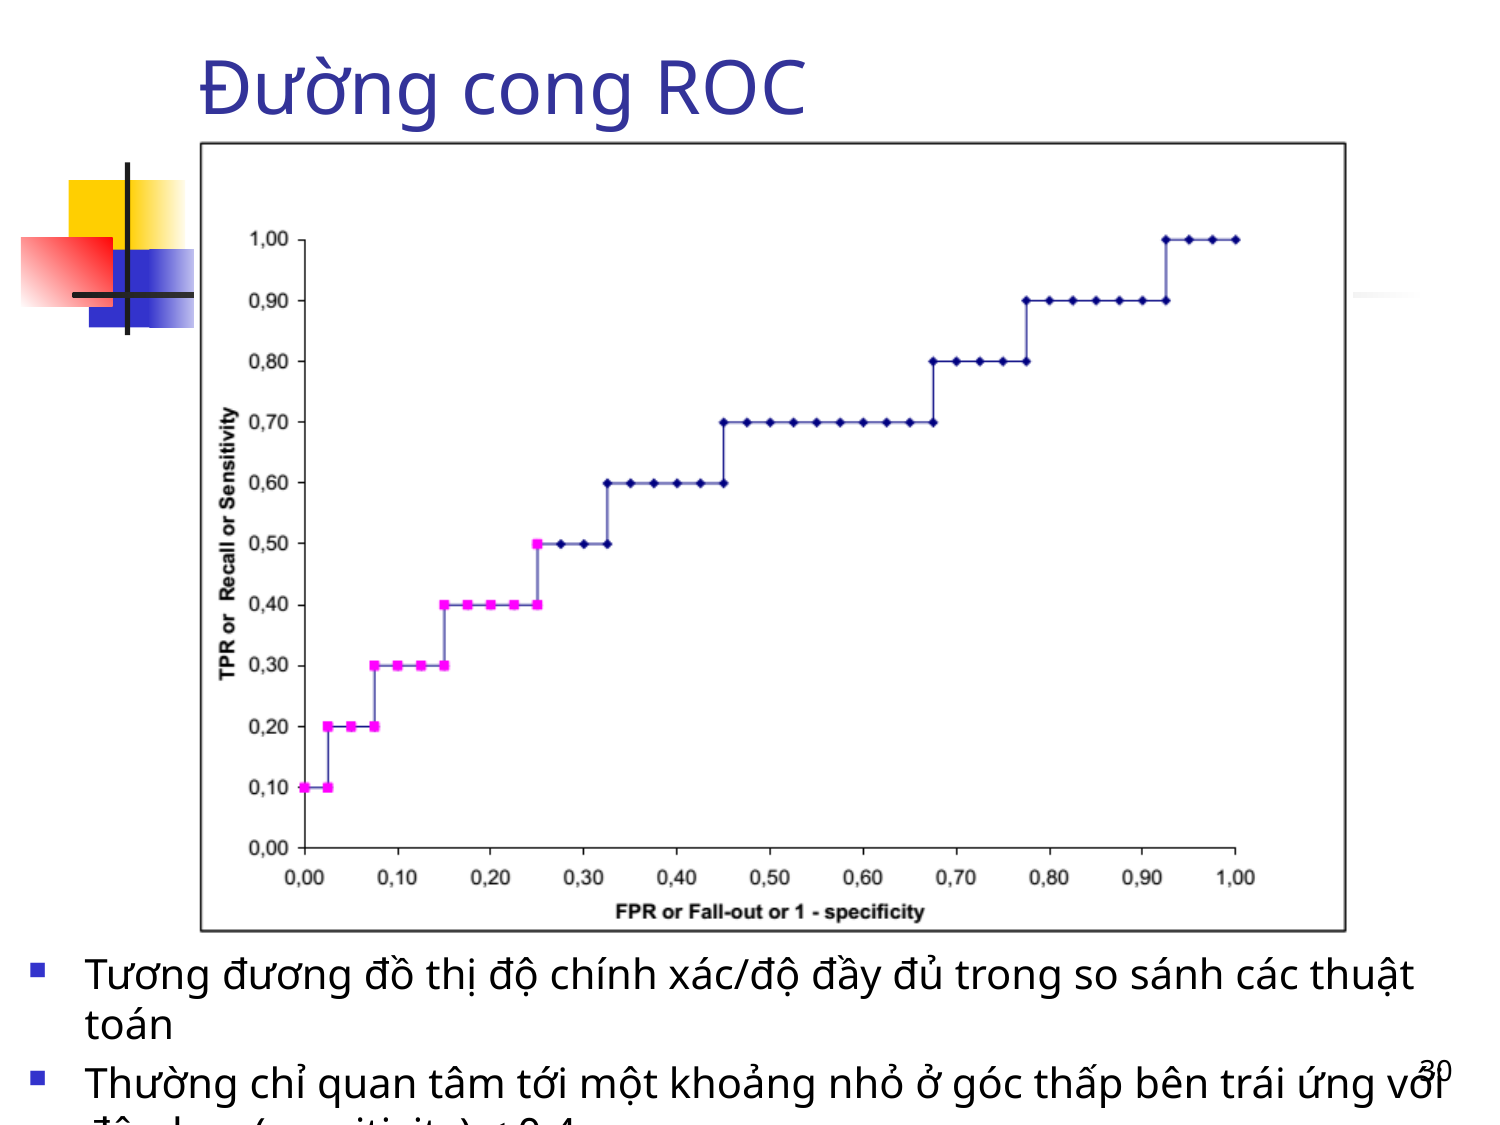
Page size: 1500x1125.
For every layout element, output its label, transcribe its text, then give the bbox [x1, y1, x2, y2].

title Đường cong ROC [183, 42, 1462, 138]
list Tương đương đồ thị độ chính xác/độ đầy đủ trong so sánh các thuật toán Thường chỉ quan tâm tới một khoảng nhỏ ở góc thấp bên trái ứng với độ nhạy (sensitivity) < 0.4. [13, 940, 1483, 1102]
slide_number <number> [1155, 1024, 1468, 1100]
picture [194, 137, 1353, 936]
